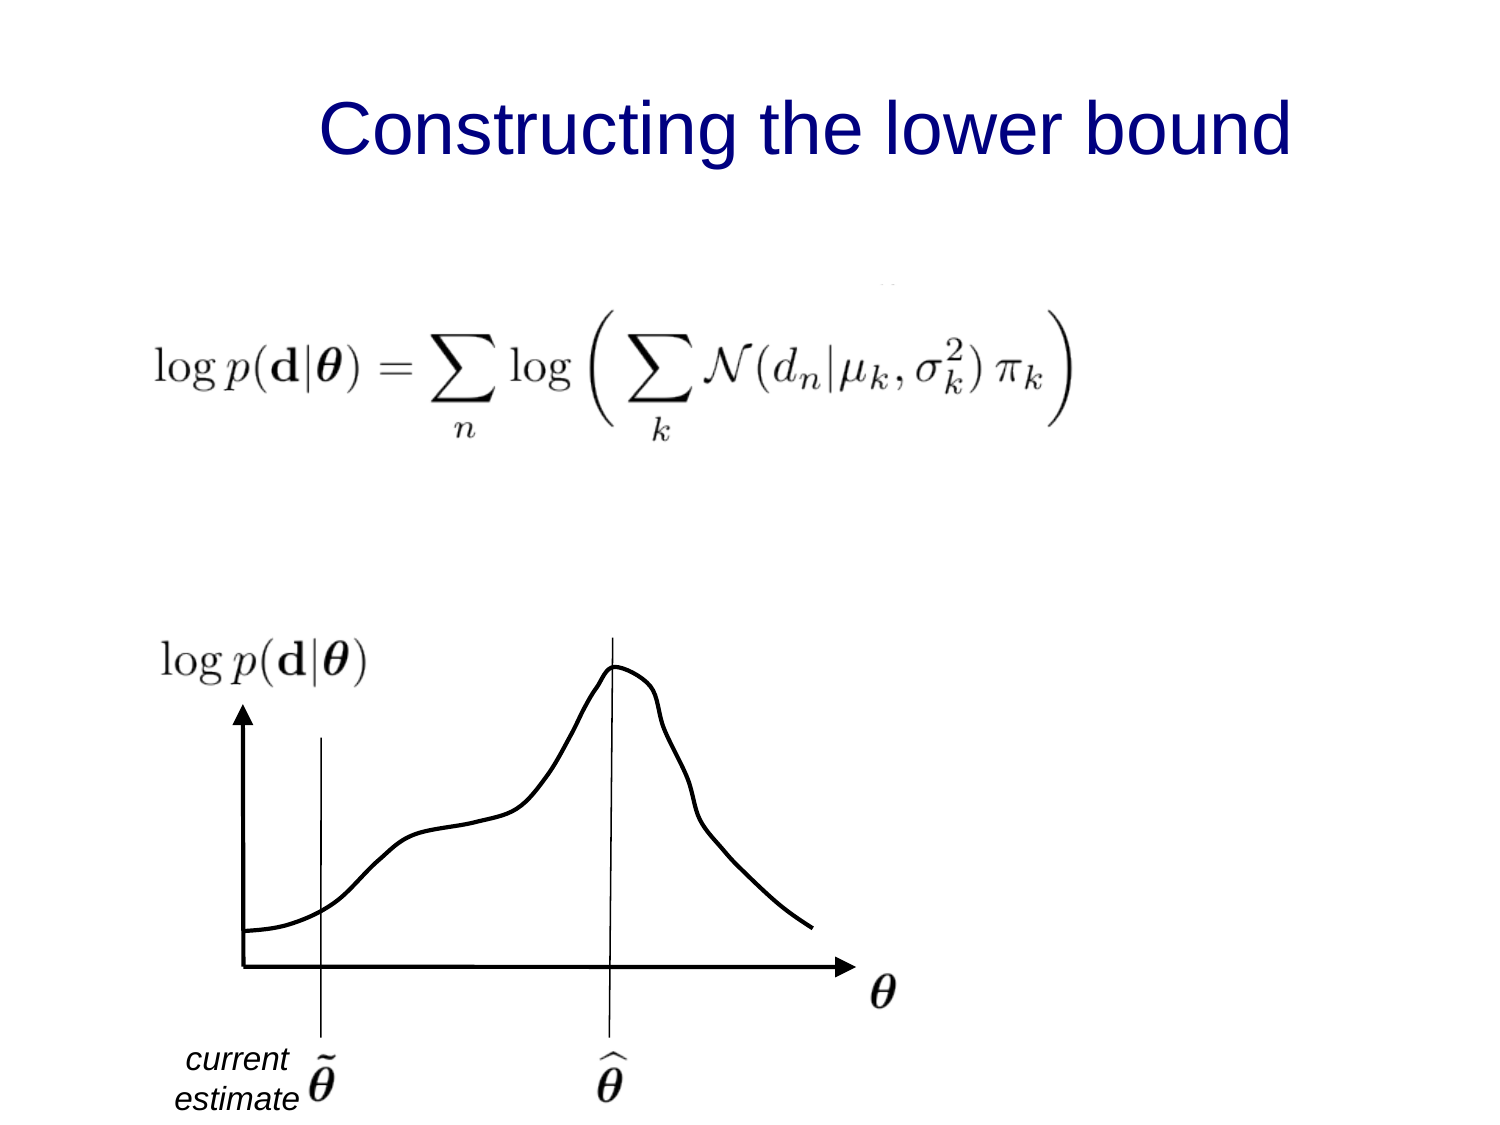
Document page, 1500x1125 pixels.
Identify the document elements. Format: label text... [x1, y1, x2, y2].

title Constructing the lower bound [149, 65, 1463, 179]
picture [137, 626, 379, 699]
text_box current estimate [137, 1029, 338, 1125]
picture [291, 1043, 347, 1114]
picture [103, 284, 1090, 452]
picture [537, 1031, 638, 1125]
picture [837, 951, 910, 1026]
